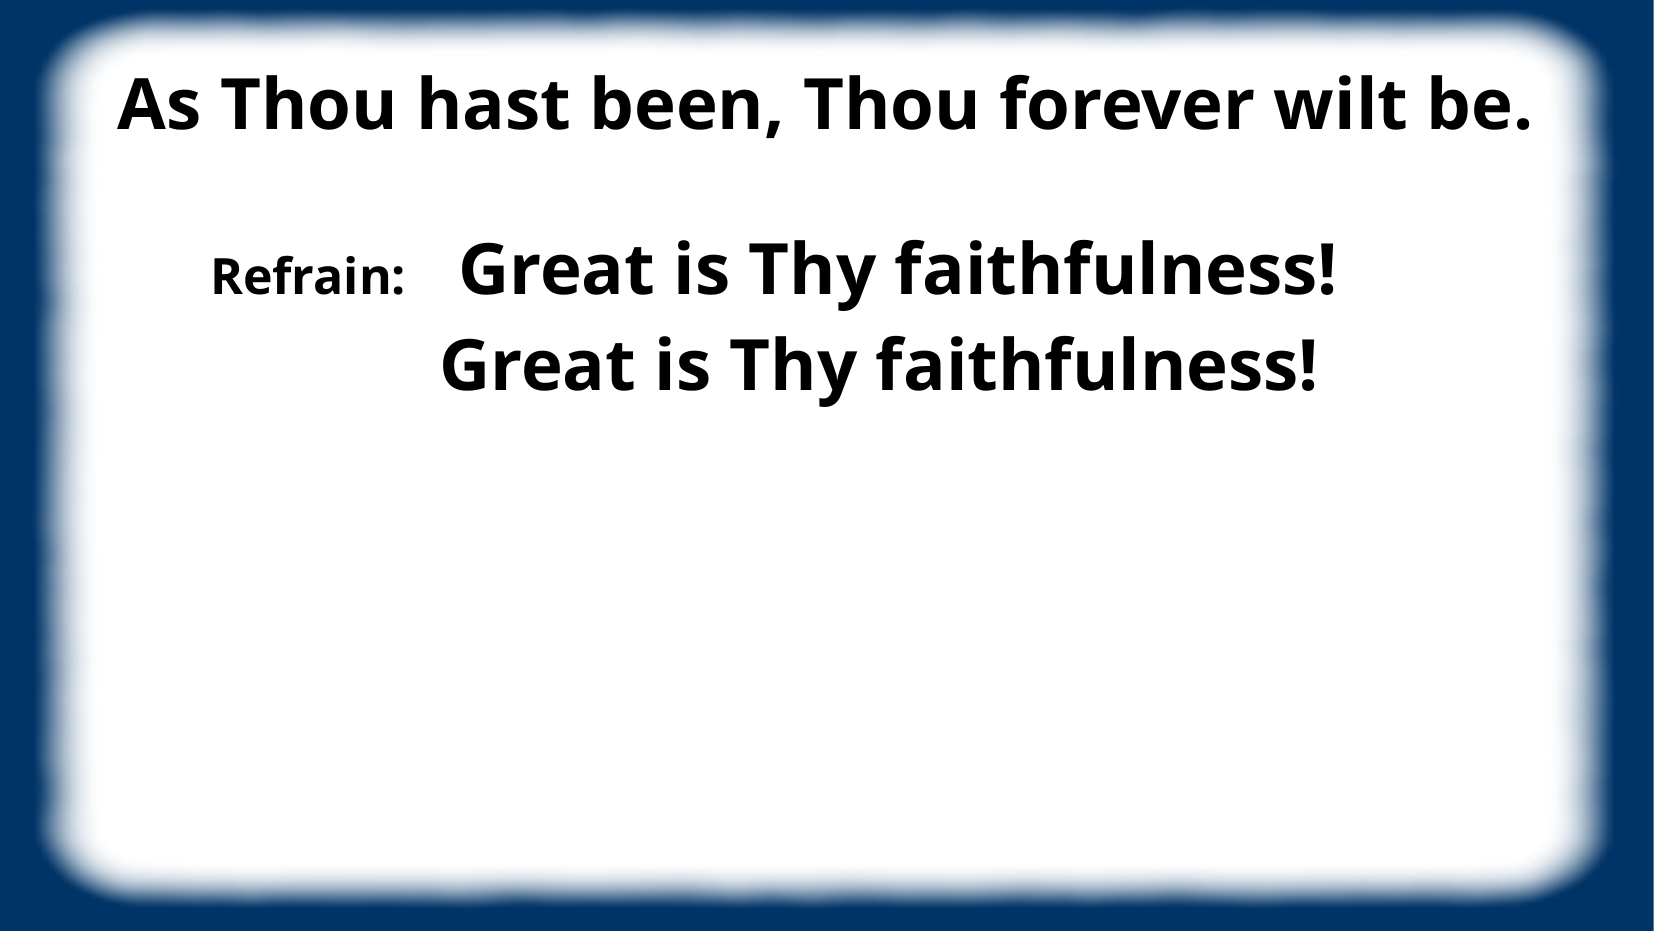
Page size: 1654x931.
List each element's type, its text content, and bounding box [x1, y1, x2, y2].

text_box As Thou hast been, Thou forever wilt be. Refrain: Great is Thy faithfulness! Great is Thy faithfulness! [91, 46, 1562, 451]
picture [0, 0, 1654, 931]
